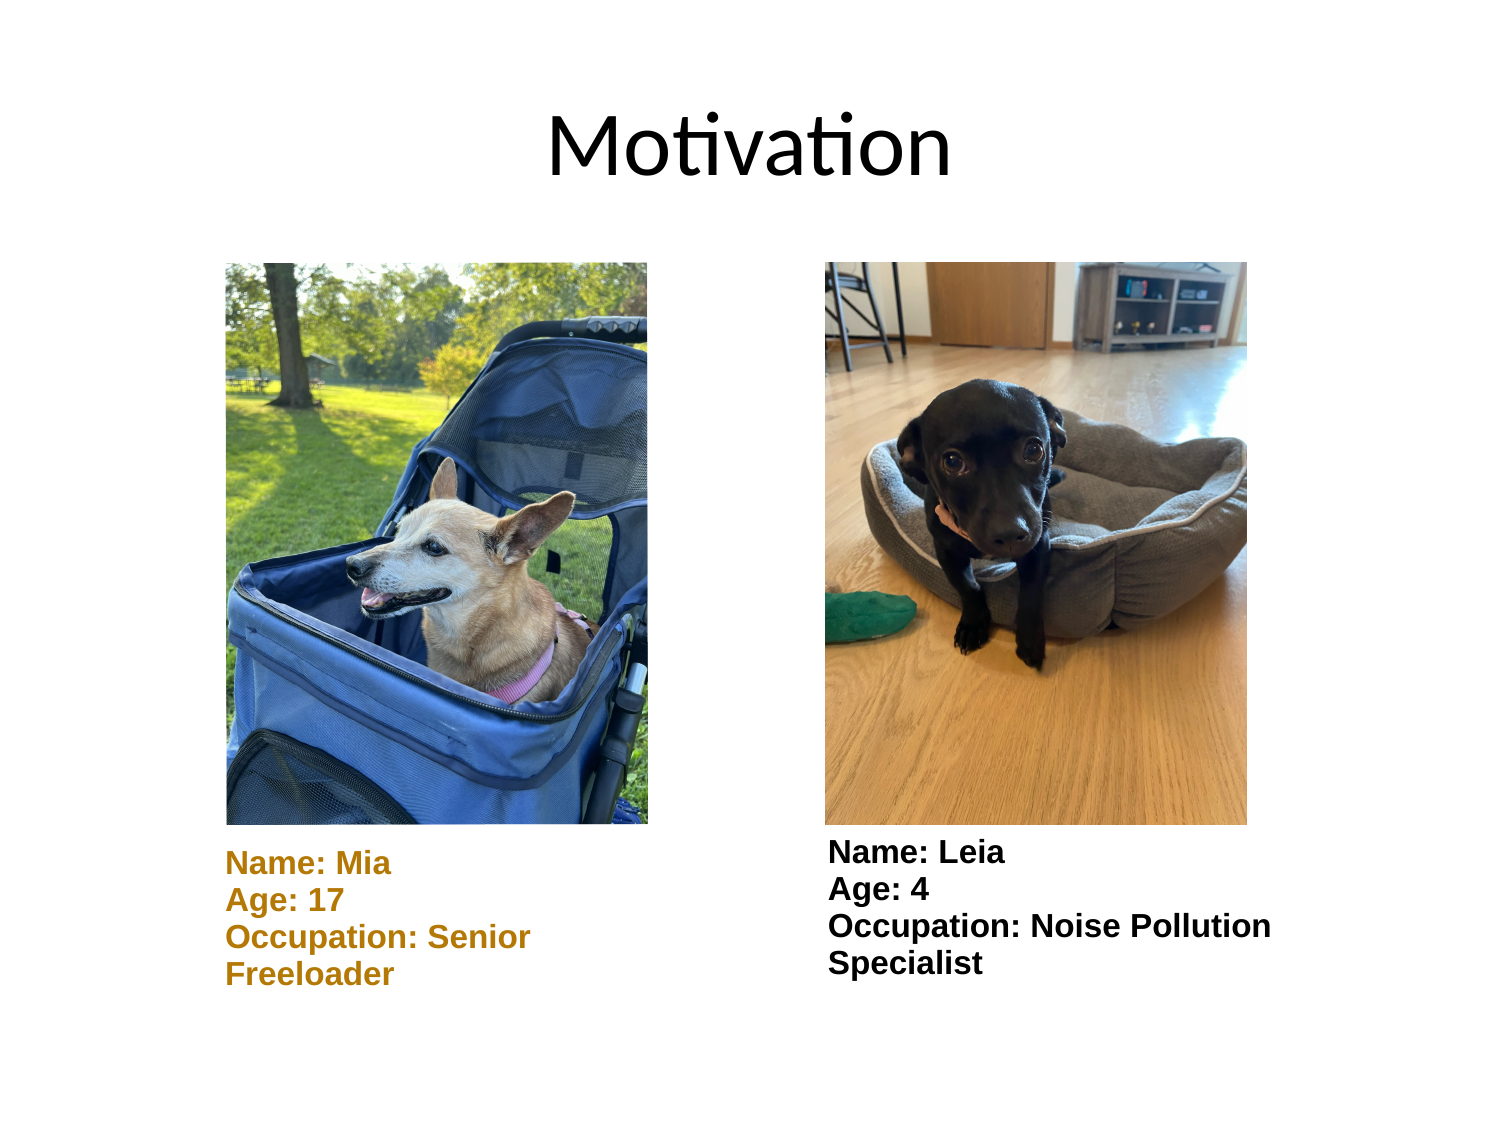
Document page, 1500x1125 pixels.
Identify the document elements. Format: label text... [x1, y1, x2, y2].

picture [825, 262, 1247, 826]
title Motivation [75, 45, 1425, 233]
text_box Name: Leia Age: 4 Occupation: Noise Pollution Specialist [827, 825, 1278, 991]
subtitle Name: Mia Age: 17 Occupation: Senior Freeloader [225, 825, 638, 1013]
picture [225, 262, 648, 825]
